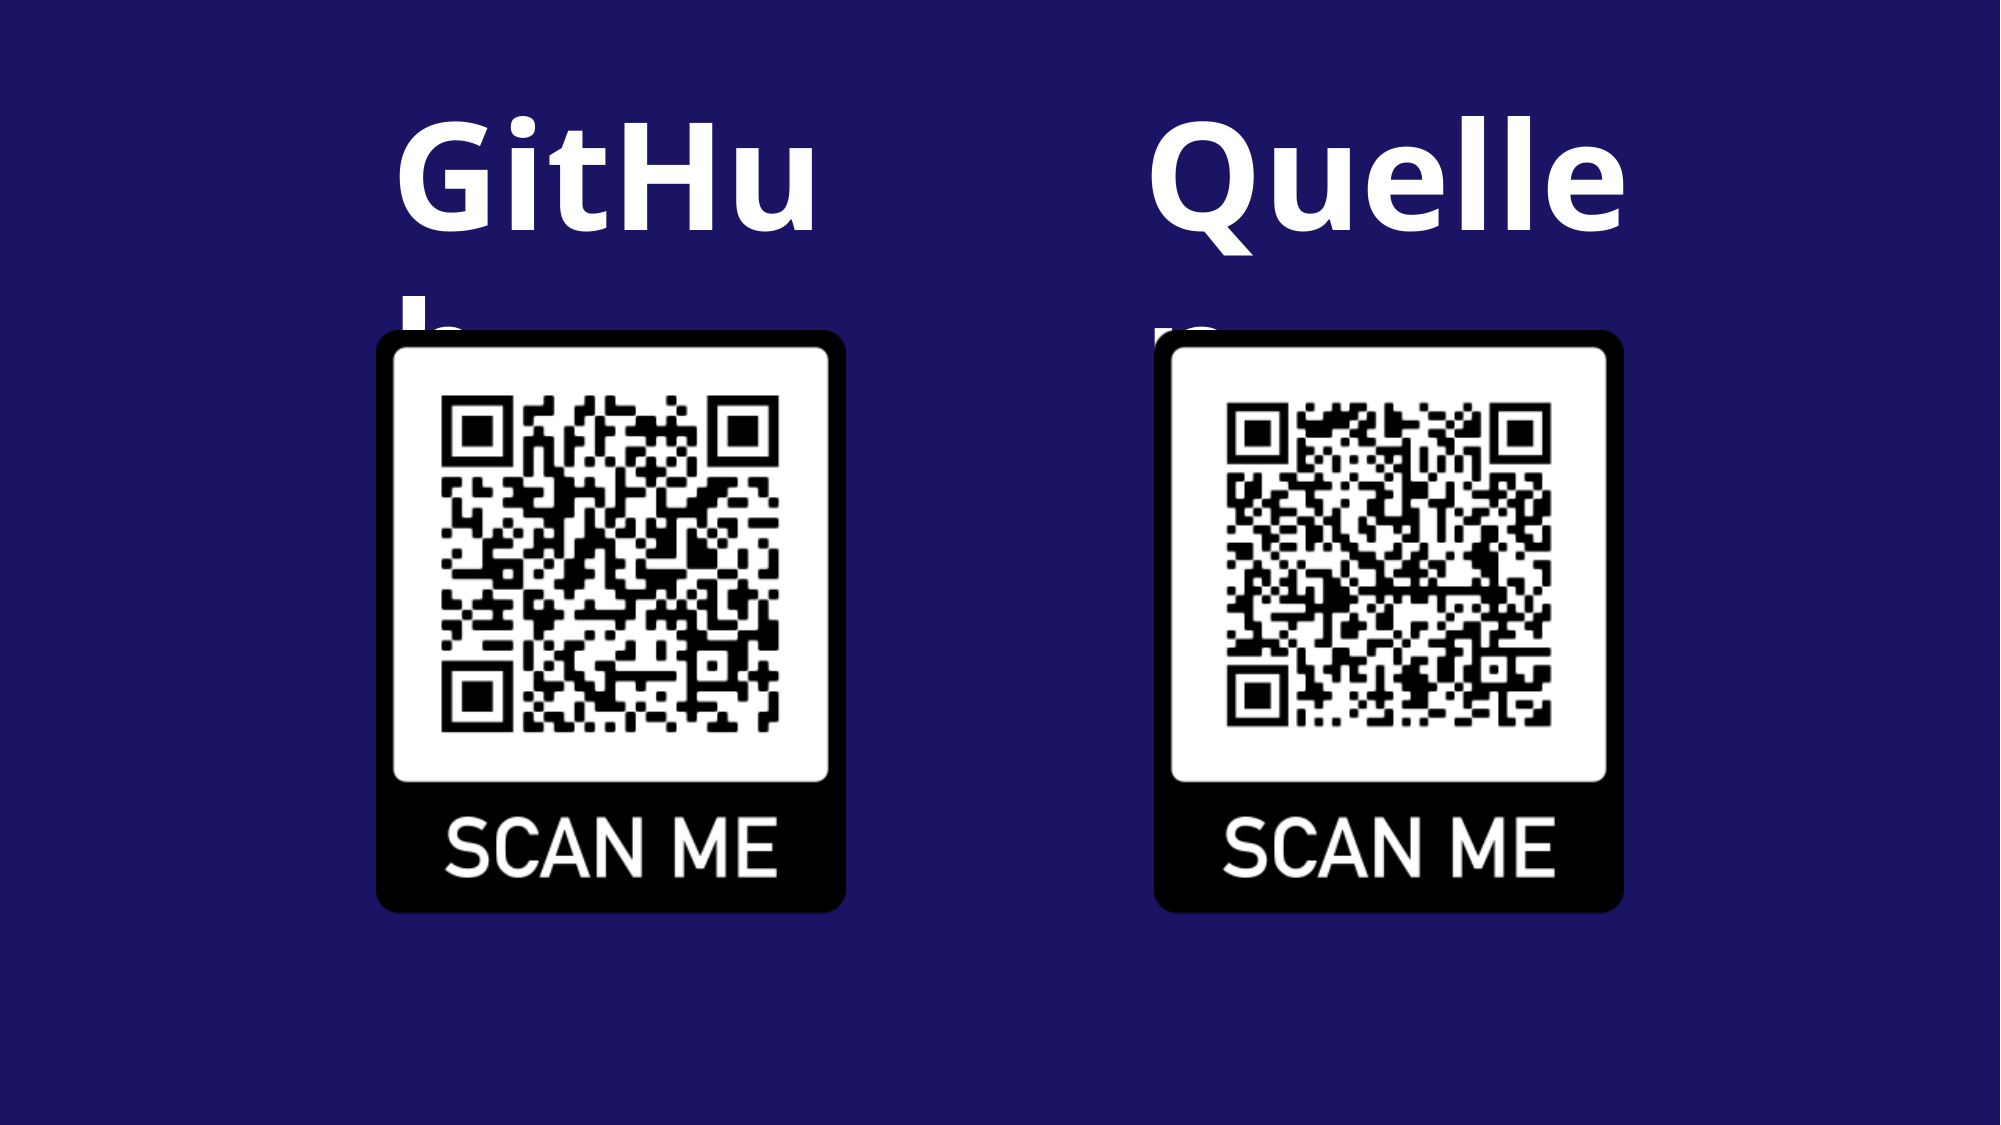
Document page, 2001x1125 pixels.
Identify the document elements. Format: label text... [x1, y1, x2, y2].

picture [376, 330, 846, 914]
text_box GitHub [376, 72, 859, 270]
text_box Quellen [1129, 72, 1649, 270]
picture [1154, 330, 1624, 914]
